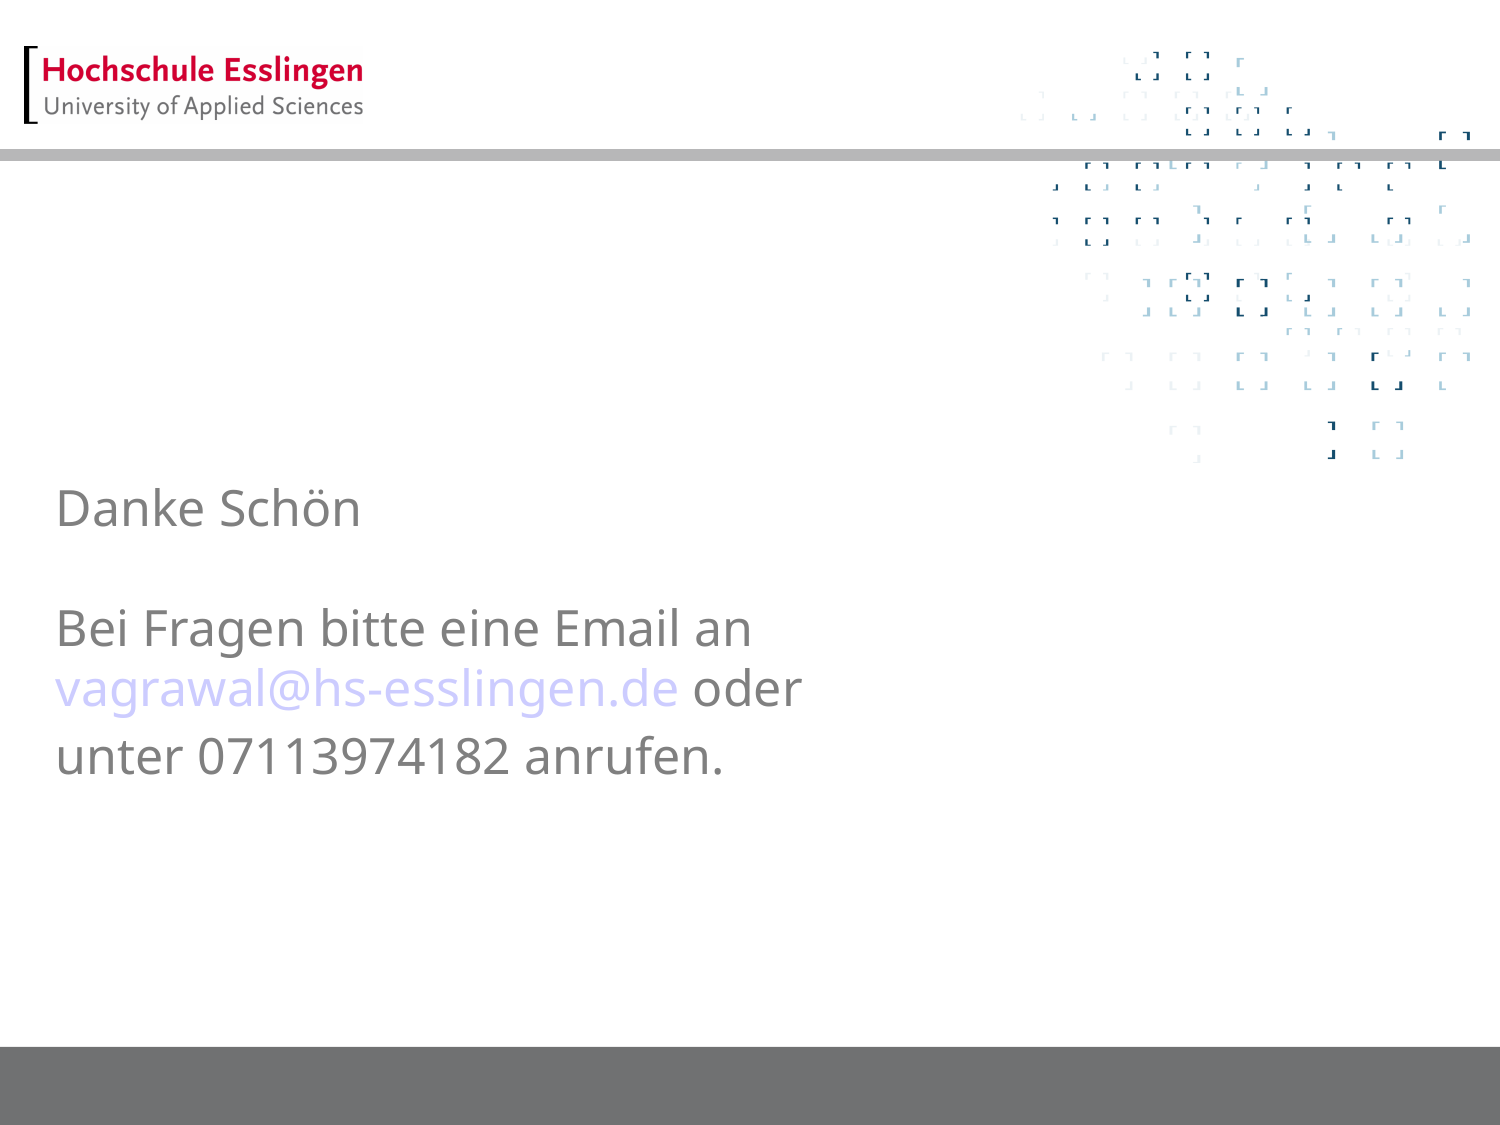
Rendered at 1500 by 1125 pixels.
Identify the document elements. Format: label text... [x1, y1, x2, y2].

title Danke Schön Bei Fragen bitte eine Email an vagrawal@hs-esslingen.de oder unter 07113974182 anrufen. [41, 468, 1364, 612]
picture [1017, 161, 1476, 463]
subtitle [41, 645, 1363, 1000]
picture [1017, 48, 1476, 149]
picture [24, 46, 363, 124]
